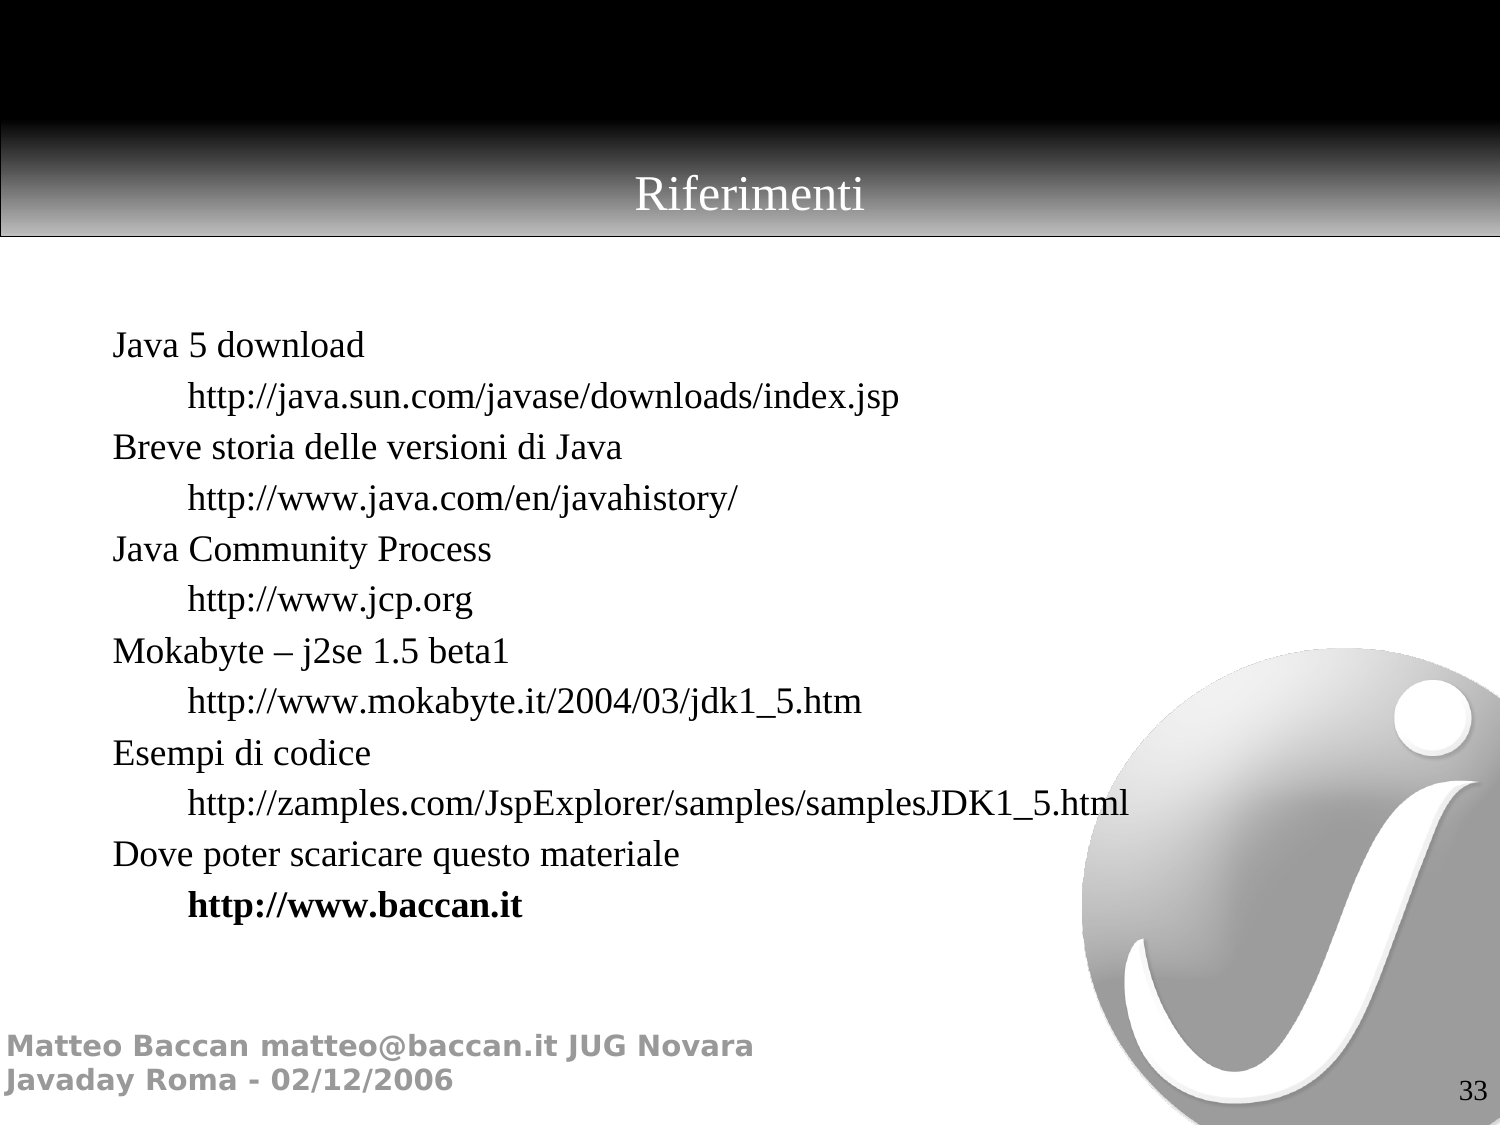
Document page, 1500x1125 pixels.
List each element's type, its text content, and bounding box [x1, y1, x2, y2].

list Java 5 download http://java.sun.com/javase/downloads/index.jsp Breve storia delle versioni di Java http://www.java.com/en/javahistory/ Java Community Process http://www.jcp.org Mokabyte – j2se 1.5 beta1 http://www.mokabyte.it/2004/03/jdk1_5.htm Esempi di codice http://zamples.com/JspExplorer/samples/samplesJDK1_5.html Dove poter scaricare questo materiale http://www.baccan.it [112, 324, 1388, 1049]
picture [1081, 648, 1500, 1125]
title Riferimenti [112, 99, 1388, 288]
